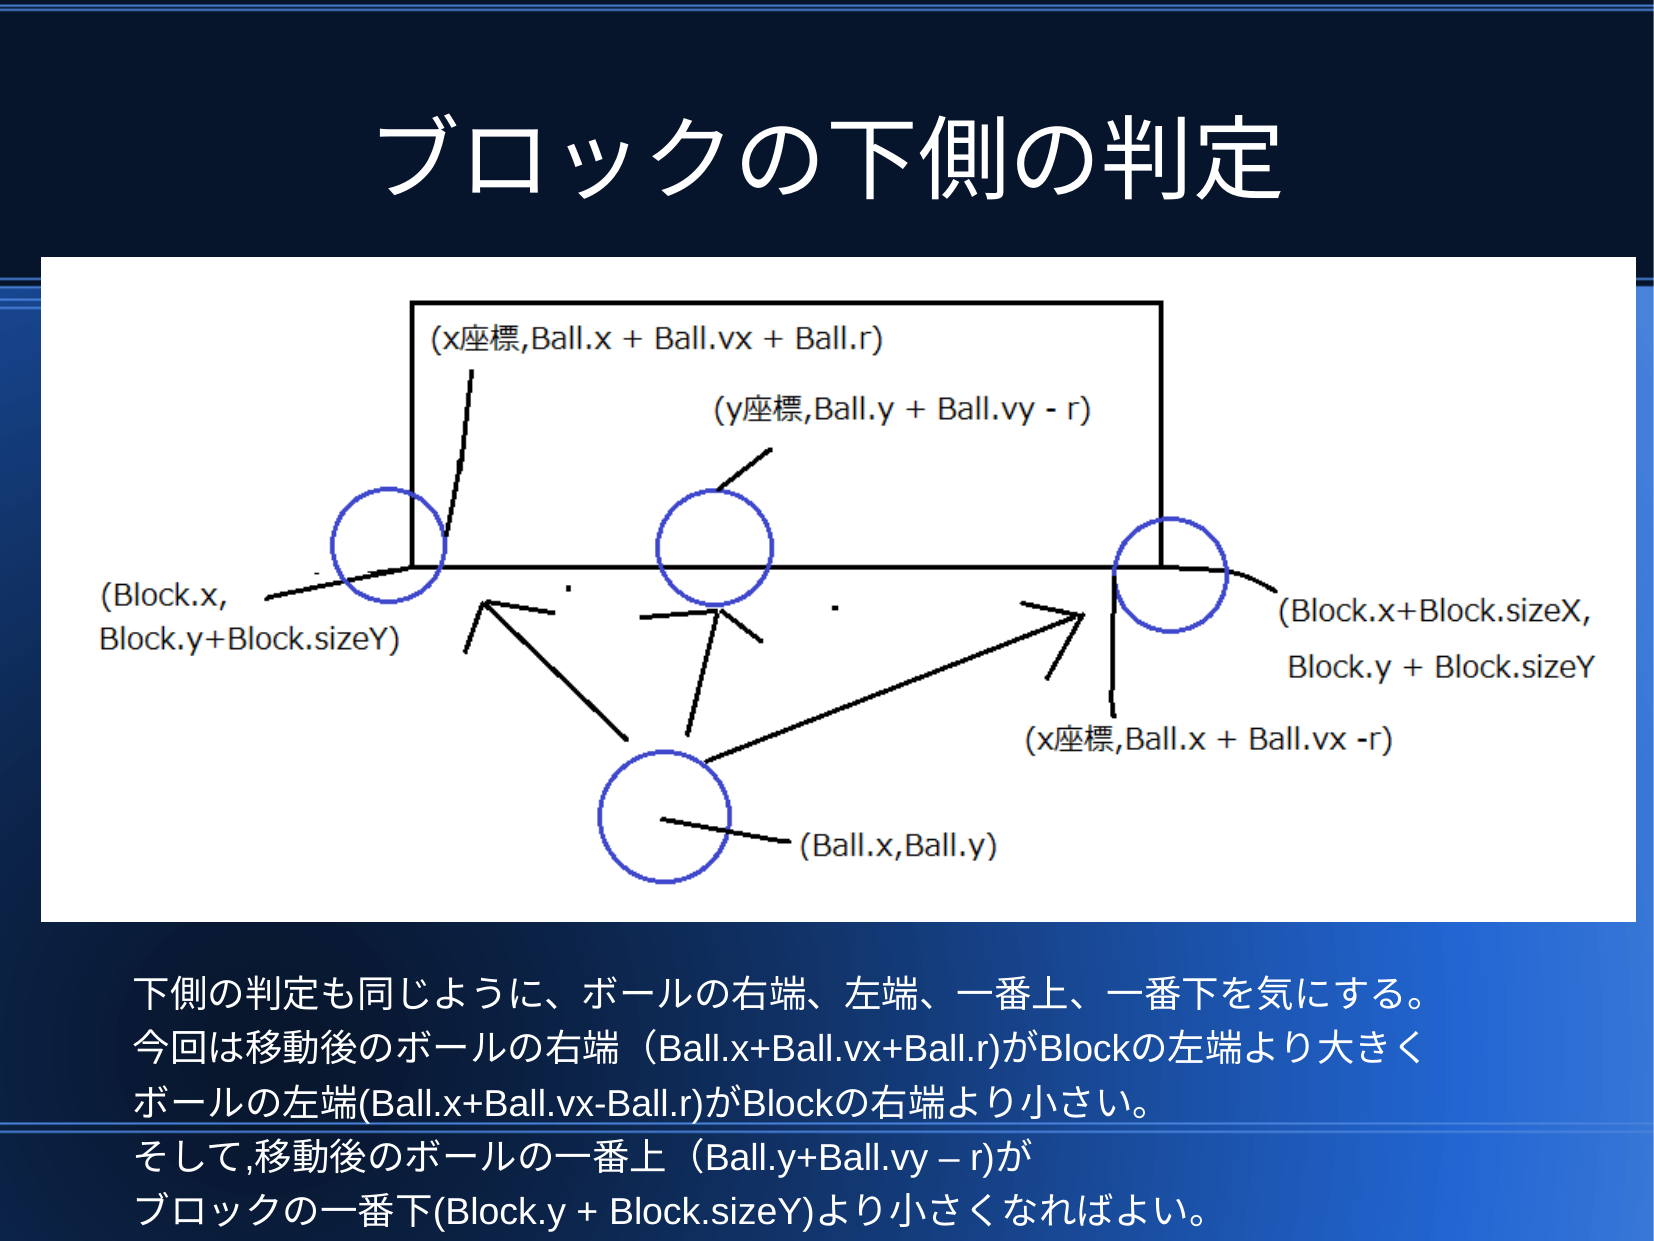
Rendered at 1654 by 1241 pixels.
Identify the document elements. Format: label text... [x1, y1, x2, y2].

text_box 下側の判定も同じように、ボールの右端、左端、一番上、一番下を気にする。 今回は移動後のボールの右端（Ball.x+Ball.vx+Ball.r)がBlockの左端より大きく ボールの左端(Ball.x+Ball.vx-Ball.r)がBlockの右端より小さい。 そして,移動後のボールの一番上（Ball.y+Ball.vy – r)が ブロックの一番下(Block.y + Block.sizeY)より小さくなればよい。 [118, 956, 1387, 1178]
title ブロックの下側の判定 [82, 49, 1571, 257]
picture [0, 0, 1654, 1241]
